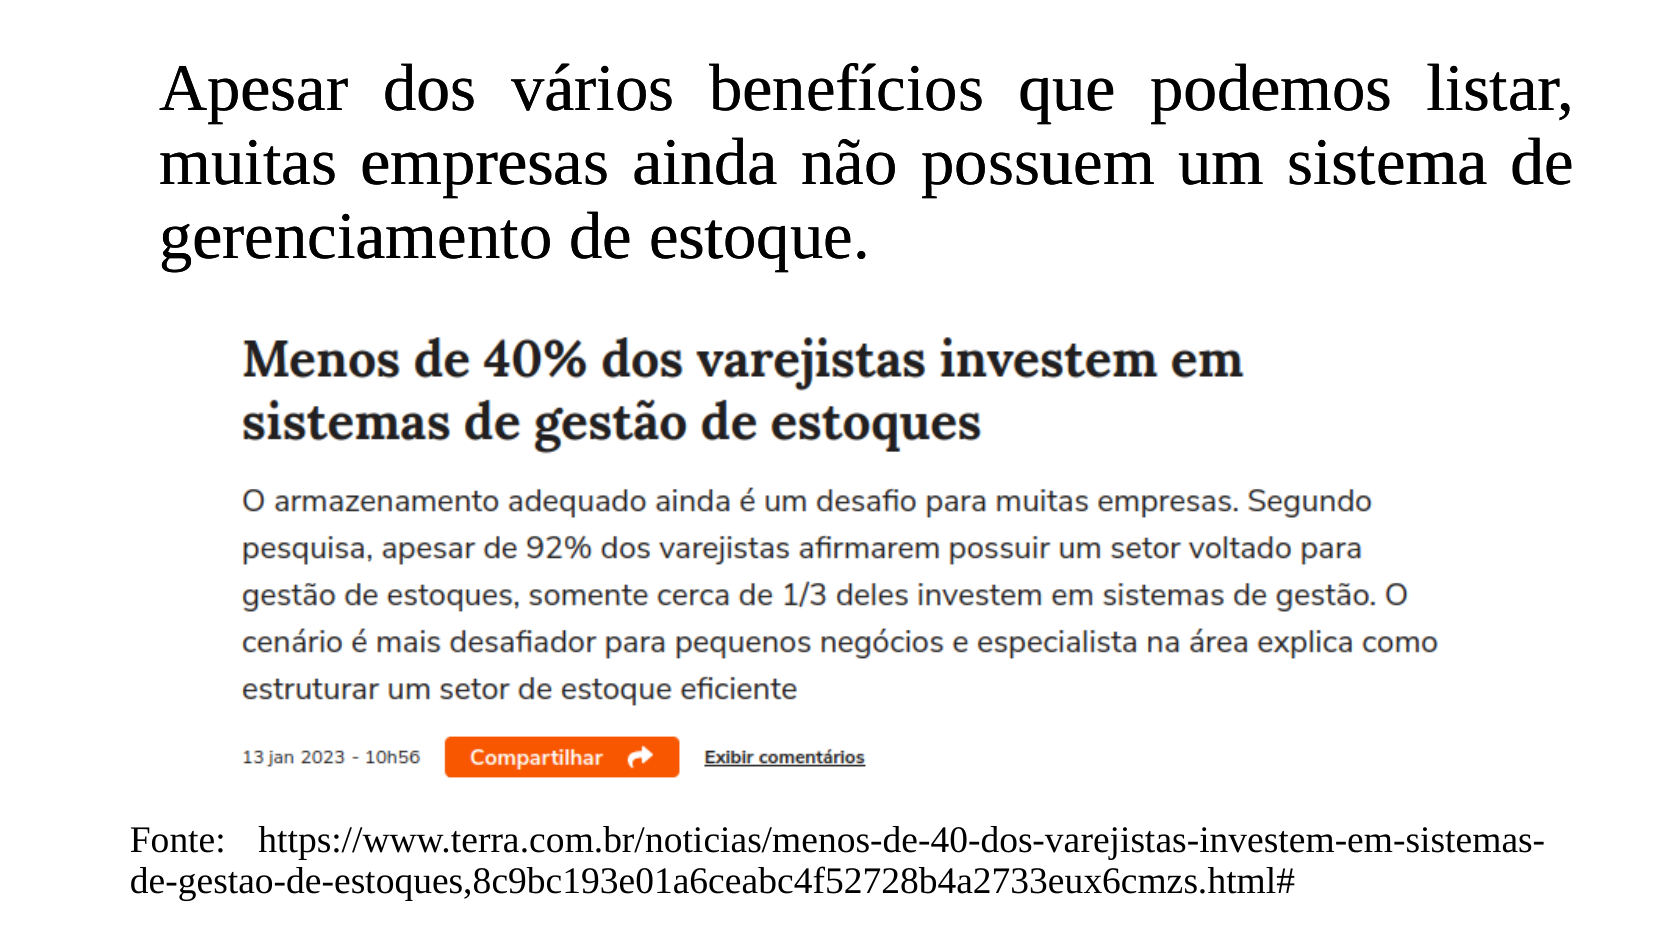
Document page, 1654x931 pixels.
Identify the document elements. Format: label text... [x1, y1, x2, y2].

list [88, 51, 1577, 591]
list Fonte: https://www.terra.com.br/noticias/menos-de-40-dos-varejistas-investem-em-sistemas-de-gestao-de-estoques,8c9bc193e01a6ceabc4f52728b4a2733eux6cmzs.html# [59, 818, 1548, 931]
picture [206, 591, 1477, 798]
